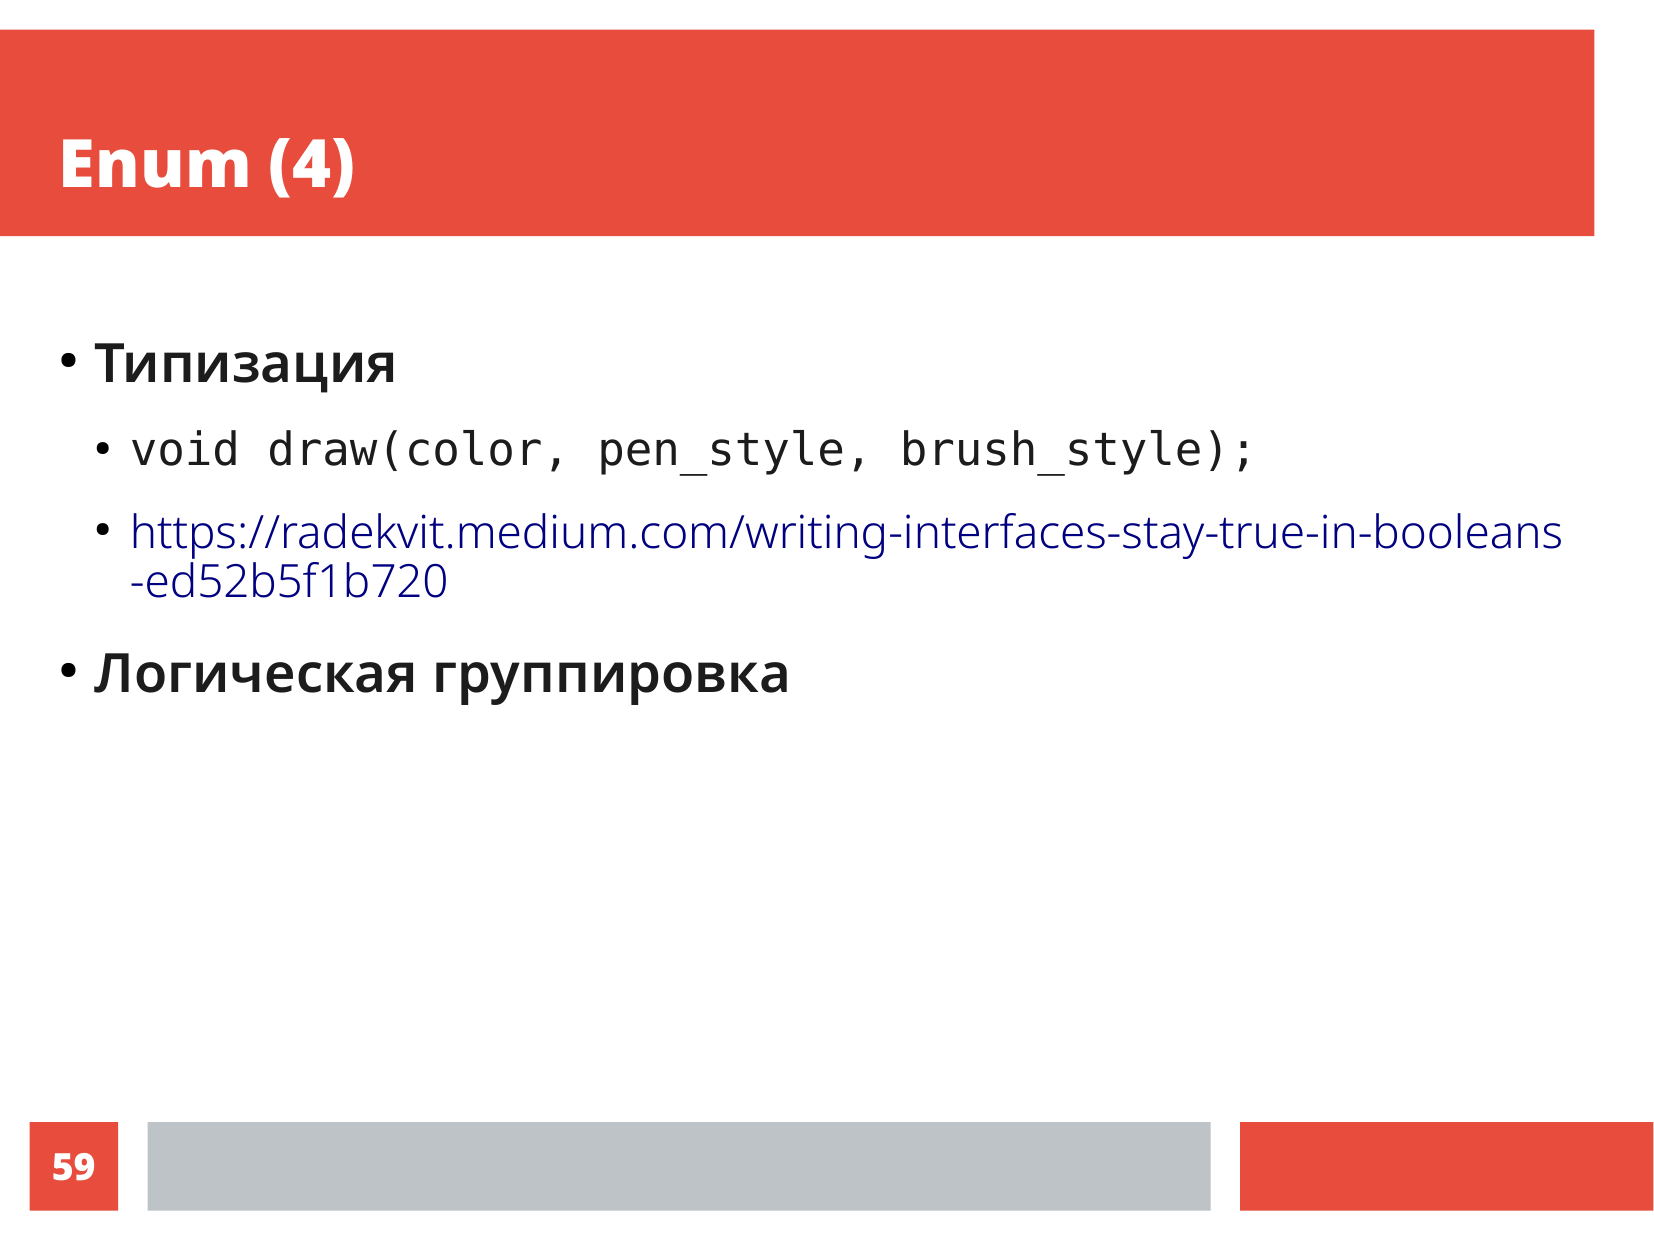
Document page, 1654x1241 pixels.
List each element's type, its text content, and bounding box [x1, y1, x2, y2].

title Enum (4) [59, 59, 1595, 207]
list Типизация void draw(color, pen_style, brush_style); https://radekvit.medium.com/writing-interfaces-stay-true-in-booleans-ed52b5f1b720 Логическая группировка [59, 324, 1565, 1093]
